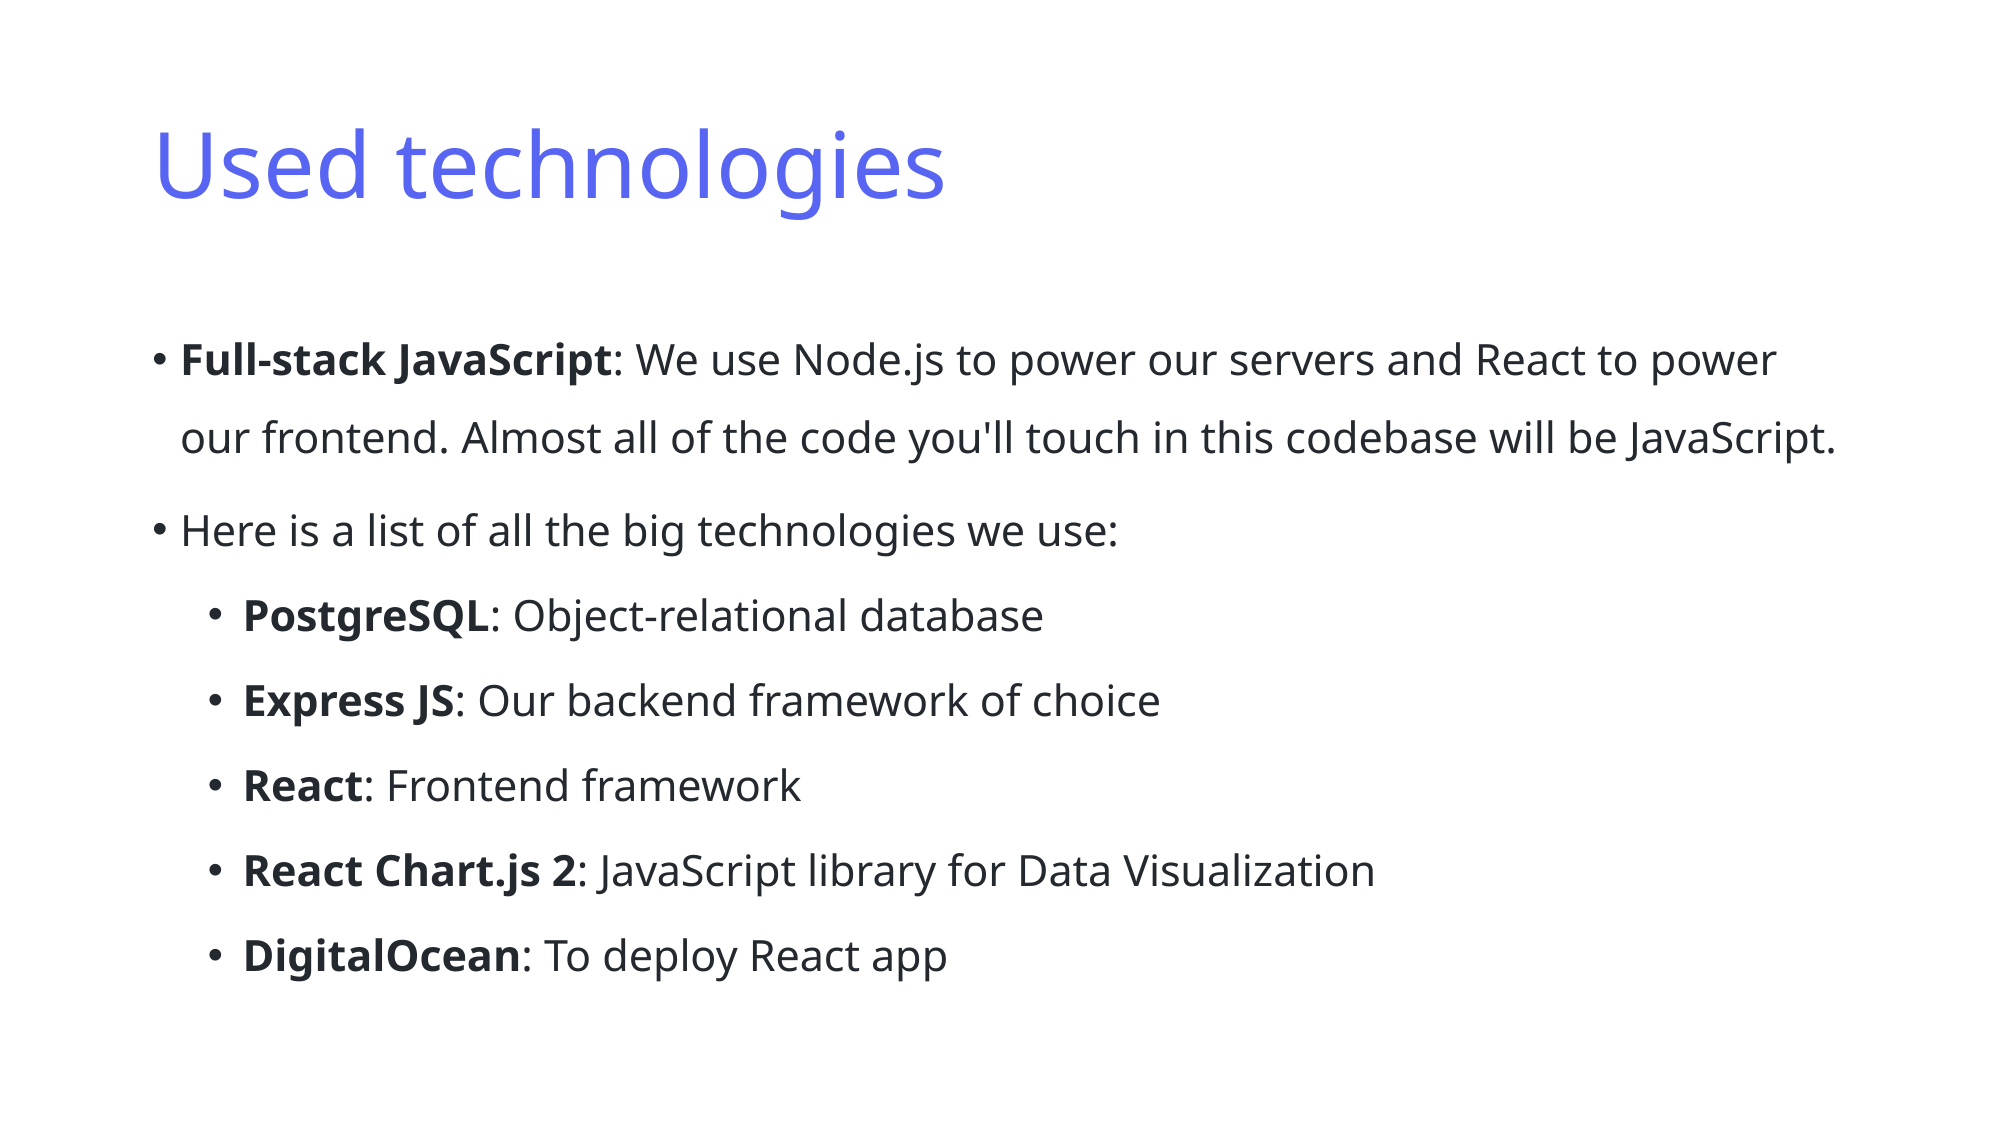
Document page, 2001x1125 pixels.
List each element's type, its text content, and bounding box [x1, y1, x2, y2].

title Used technologies [137, 59, 1863, 278]
list Full-stack JavaScript: We use Node.js to power our servers and React to power our frontend. Almost all of the code you'll touch in this codebase will be JavaScript. Here is a list of all the big technologies we use: PostgreSQL: Object-relational database Express JS: Our backend framework of choice React: Frontend framework React Chart.js 2: JavaScript library for Data Visualization DigitalOcean: To deploy React app [137, 299, 1863, 1014]
